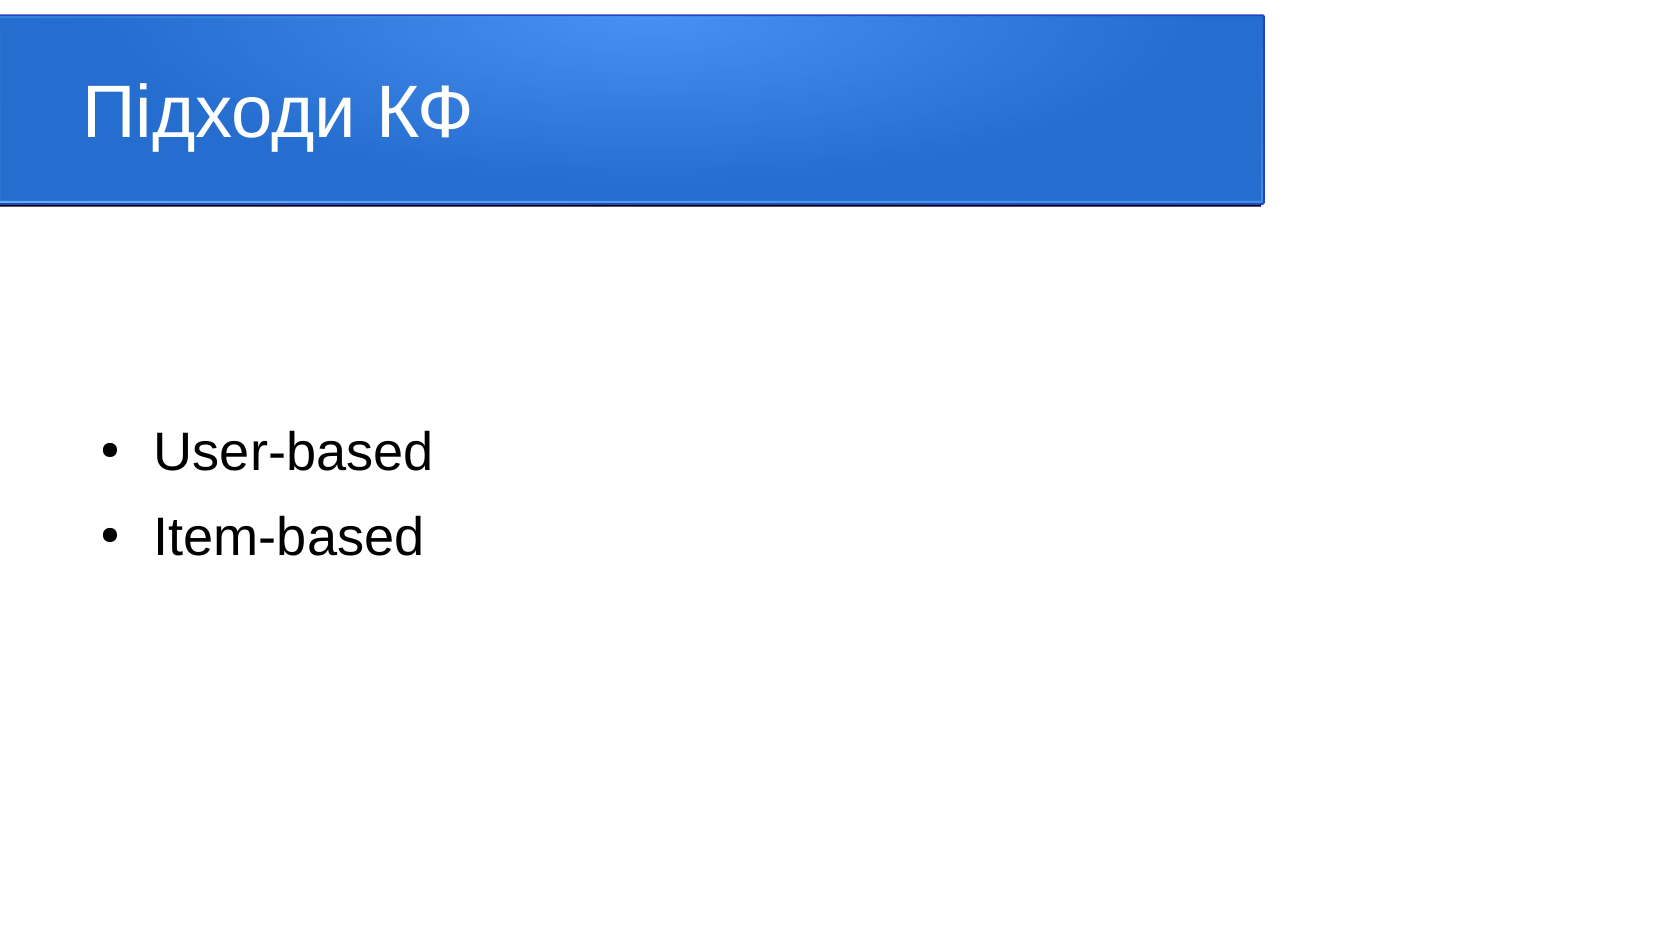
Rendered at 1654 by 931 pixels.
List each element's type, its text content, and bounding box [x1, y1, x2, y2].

list User-based Item-based [82, 224, 1571, 764]
title Підходи КФ [82, 35, 1235, 189]
